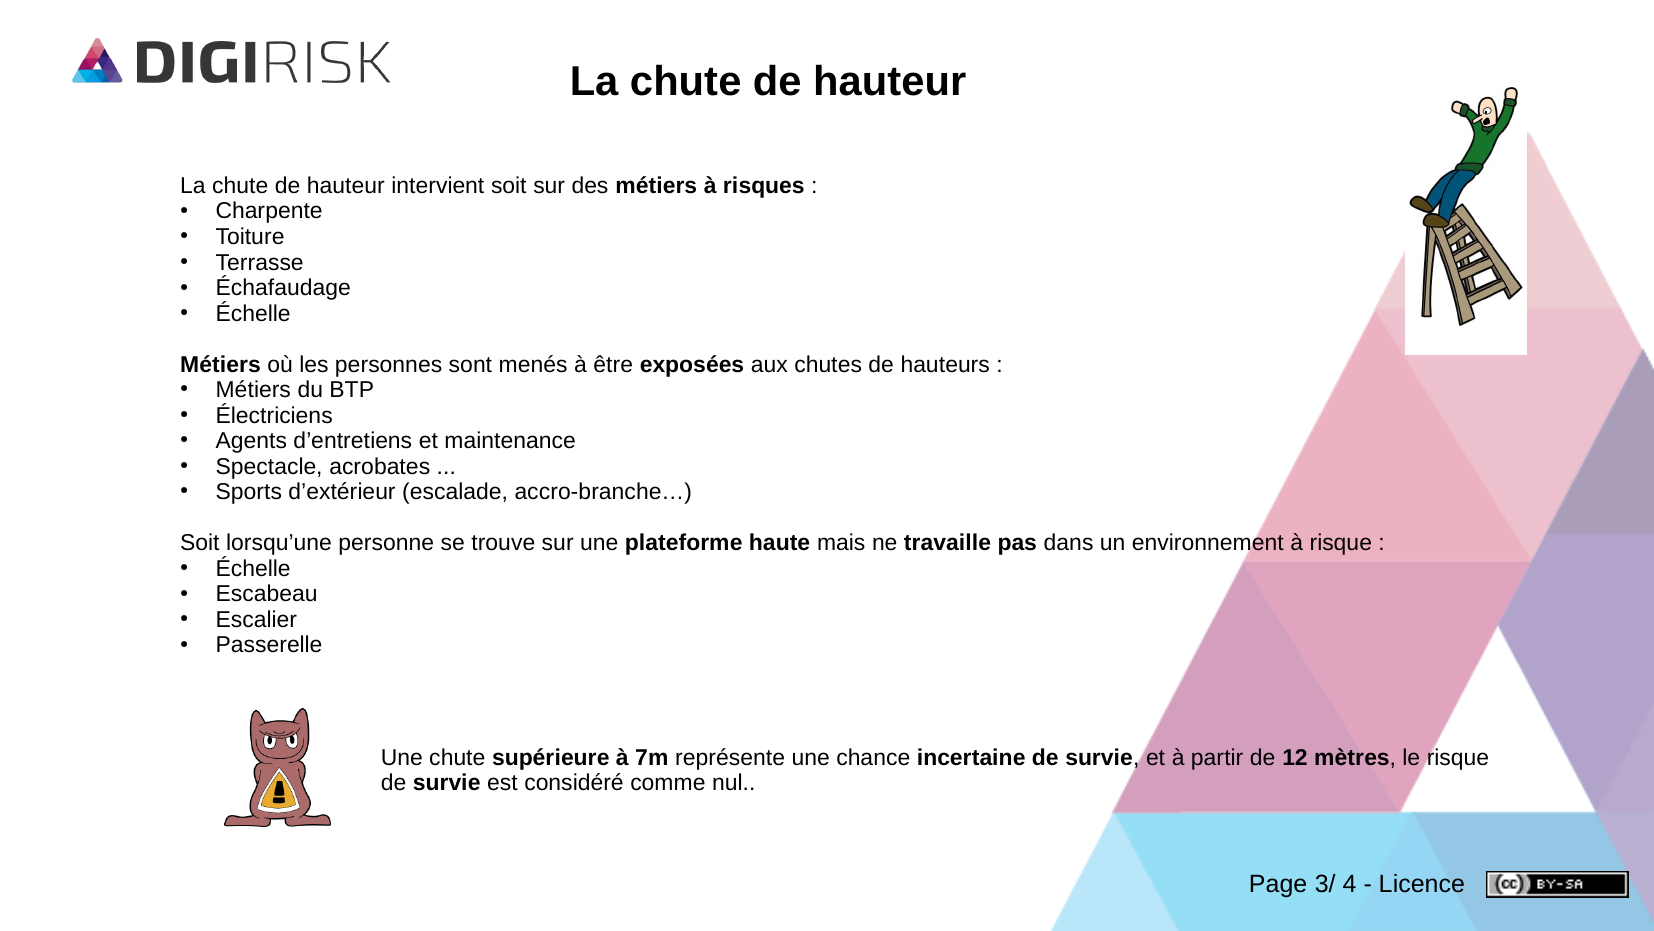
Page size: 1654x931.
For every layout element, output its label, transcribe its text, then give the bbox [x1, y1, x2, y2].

text_box La chute de hauteur [555, 49, 1536, 112]
picture [70, 35, 390, 83]
text_box Une chute supérieure à 7m représente une chance incertaine de survie, et à partir de 12 mètres, le risque de survie est considéré comme nul.. [366, 737, 1512, 804]
picture [1405, 58, 1527, 355]
picture [224, 708, 331, 827]
picture [1486, 871, 1629, 898]
text_box La chute de hauteur intervient soit sur des métiers à risques : Charpente Toiture Terrasse Échafaudage Échelle Métiers où les personnes sont menés à être exposées aux chutes de hauteurs : Métiers du BTP Électriciens Agents d’entretiens et maintenance Spectacle, acrobates ... Sports d’extérieur (escalade, accro-branche…) Soit lorsqu’une personne se trouve sur une plateforme haute mais ne travaille pas dans un environnement à risque : Échelle Escabeau Escalier Passerelle [165, 165, 1501, 742]
